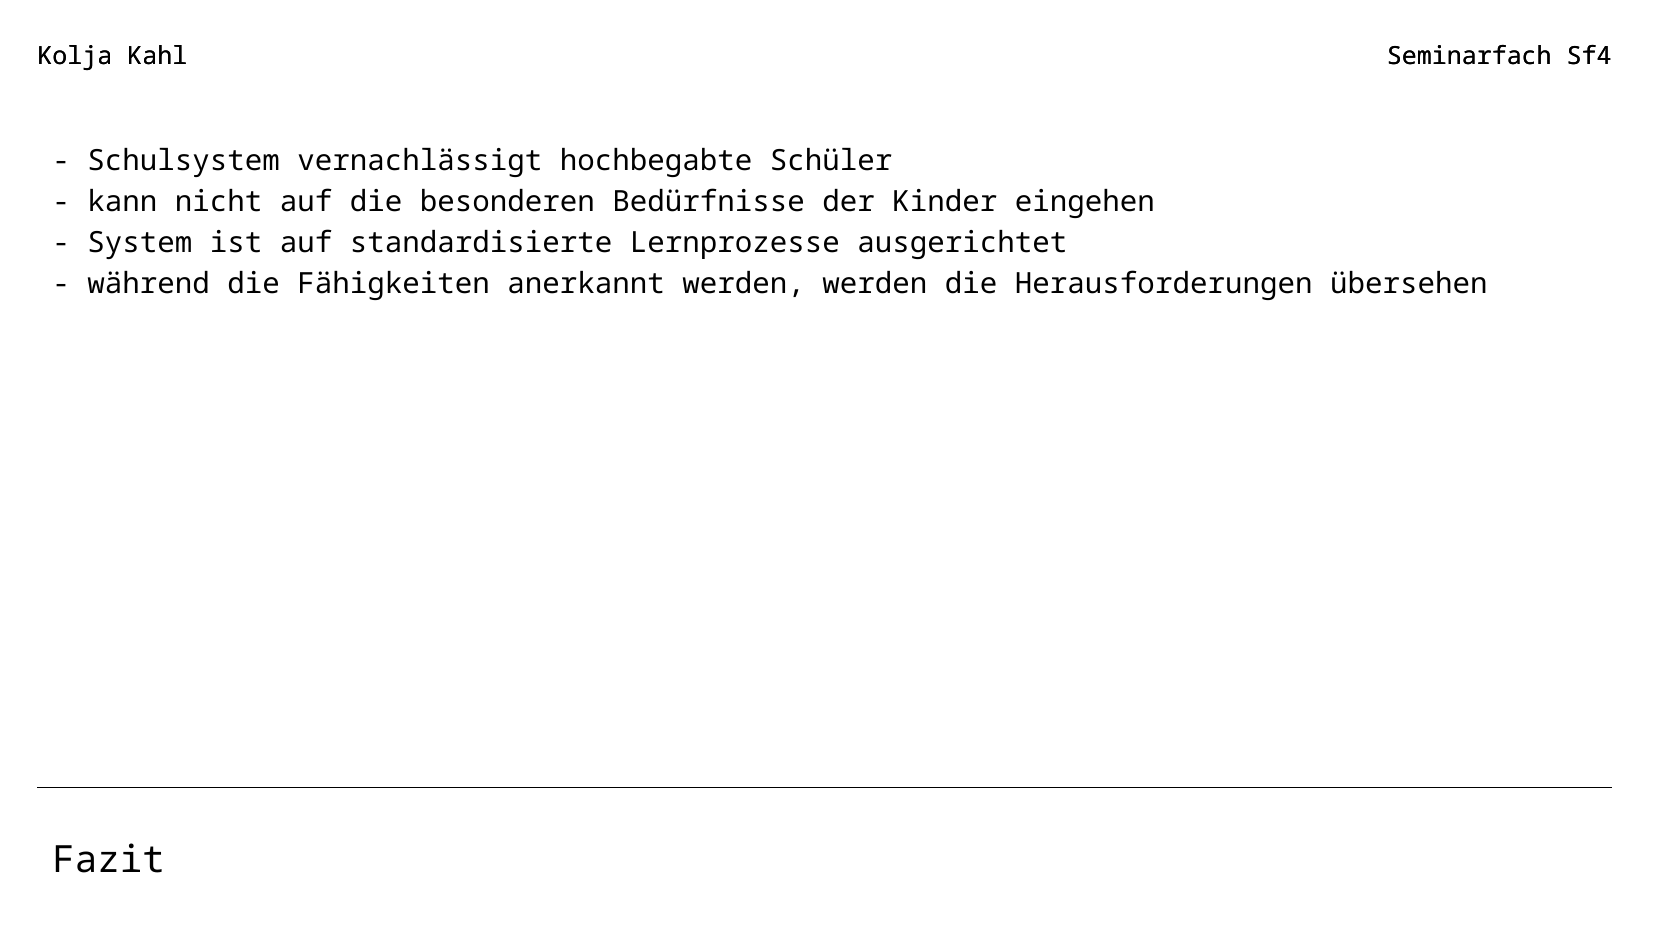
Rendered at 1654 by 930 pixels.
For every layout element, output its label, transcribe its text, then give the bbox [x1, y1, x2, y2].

text_box Fazit [37, 825, 901, 930]
text_box - Schulsystem vernachlässigt hochbegabte Schüler - kann nicht auf die besonderen Bedürfnisse der Kinder eingehen - System ist auf standardisierte Lernprozesse ausgerichtet - während die Fähigkeiten anerkannt werden, werden die Herausforderungen übersehen [37, 131, 1613, 713]
title Seminarfach Sf4 [1312, 37, 1612, 76]
title Kolja Kahl [37, 37, 225, 76]
